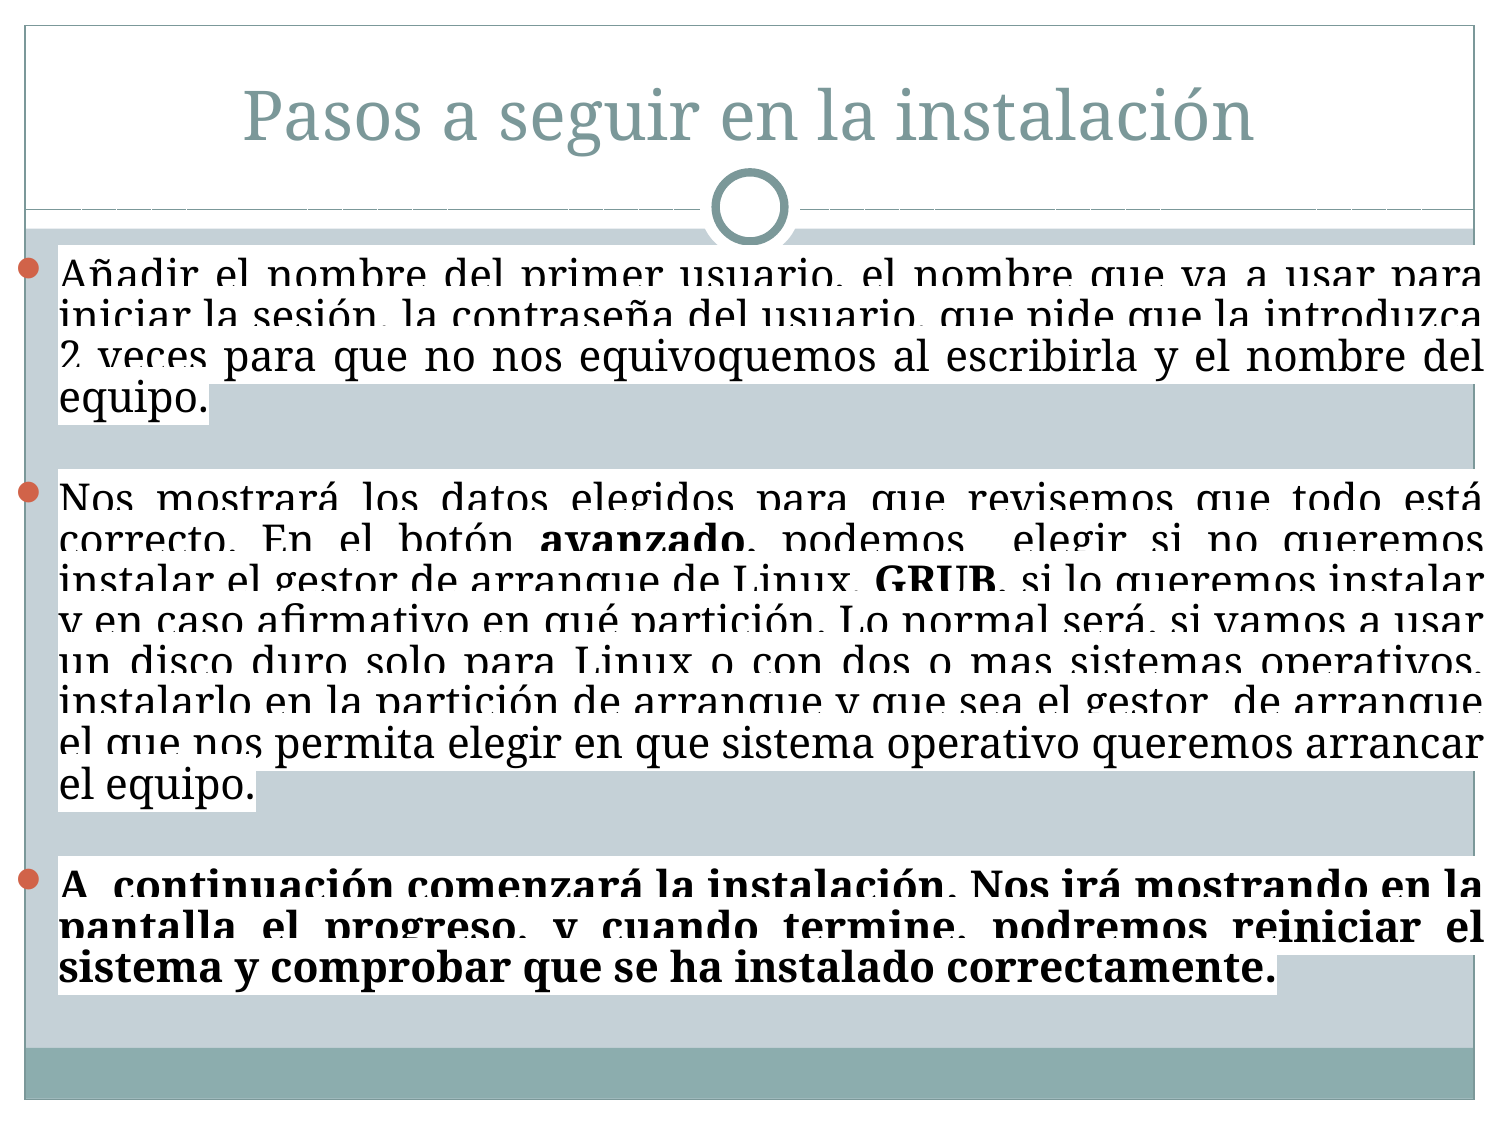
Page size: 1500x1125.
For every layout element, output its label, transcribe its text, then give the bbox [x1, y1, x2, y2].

title Pasos a seguir en la instalación [49, 37, 1450, 162]
list Añadir el nombre del primer usuario, el nombre que va a usar para iniciar la sesión, la contraseña del usuario, que pide que la introduzca 2 veces para que no nos equivoquemos al escribirla y el nombre del equipo. Nos mostrará los datos elegidos para que revisemos que todo está correcto. En el botón avanzado, podemos elegir si no queremos instalar el gestor de arranque de Linux, GRUB, si lo queremos instalar y en caso afirmativo en qué partición. Lo normal será, si vamos a usar un disco duro solo para Linux o con dos o mas sistemas operativos, instalarlo en la partición de arranque y que sea el gestor de arranque el que nos permita elegir en que sistema operativo queremos arrancar el equipo. A continuación comenzará la instalación. Nos irá mostrando en la pantalla el progreso, y cuando termine, podremos reiniciar el sistema y comprobar que se ha instalado correctamente. [0, 250, 1500, 1001]
